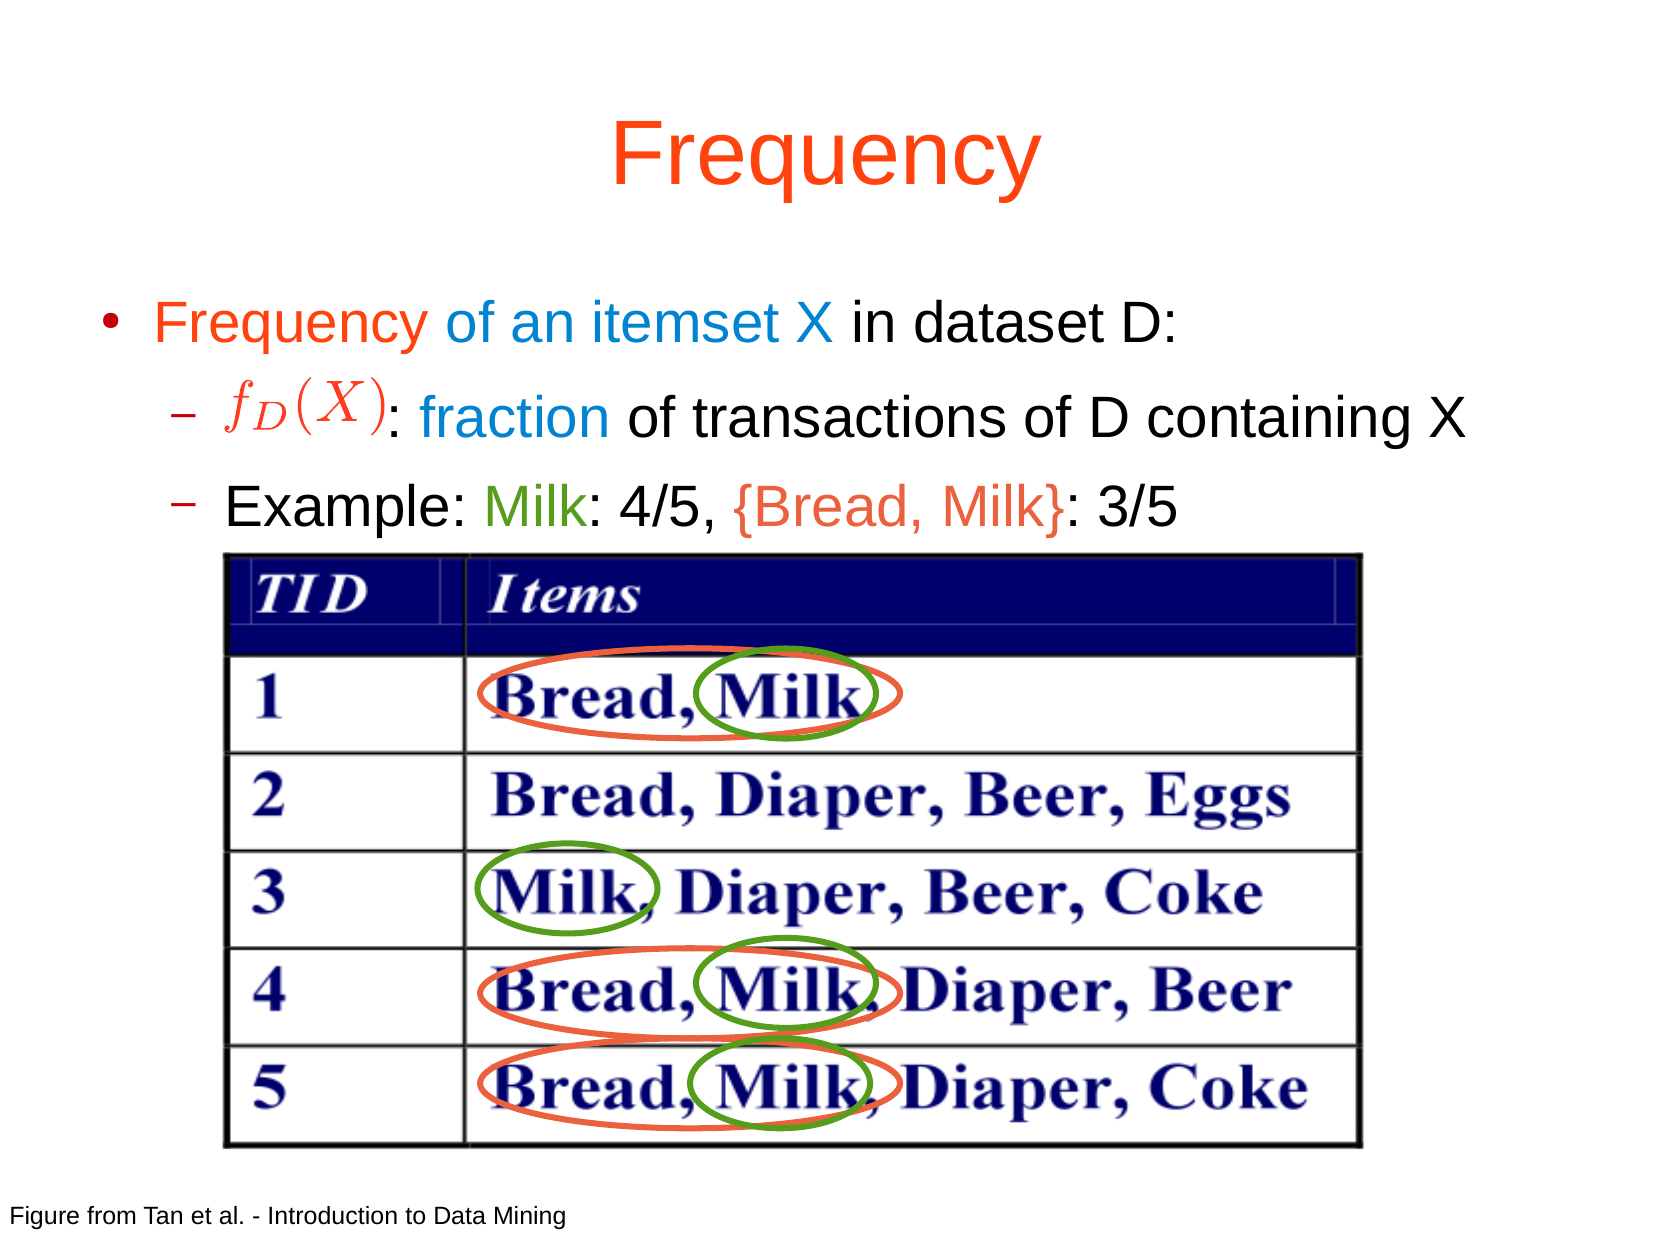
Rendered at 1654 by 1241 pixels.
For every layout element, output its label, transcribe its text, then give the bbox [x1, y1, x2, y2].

text_box Figure from Tan et al. - Introduction to Data Mining [0, 1194, 581, 1238]
picture [224, 377, 385, 436]
picture [191, 552, 1418, 1198]
title Frequency [82, 49, 1571, 257]
list Frequency of an itemset X in dataset D: : fraction of transactions of D containing X Example: Milk: 4/5, {Bread, Milk}: 3/5 [82, 290, 1538, 1010]
